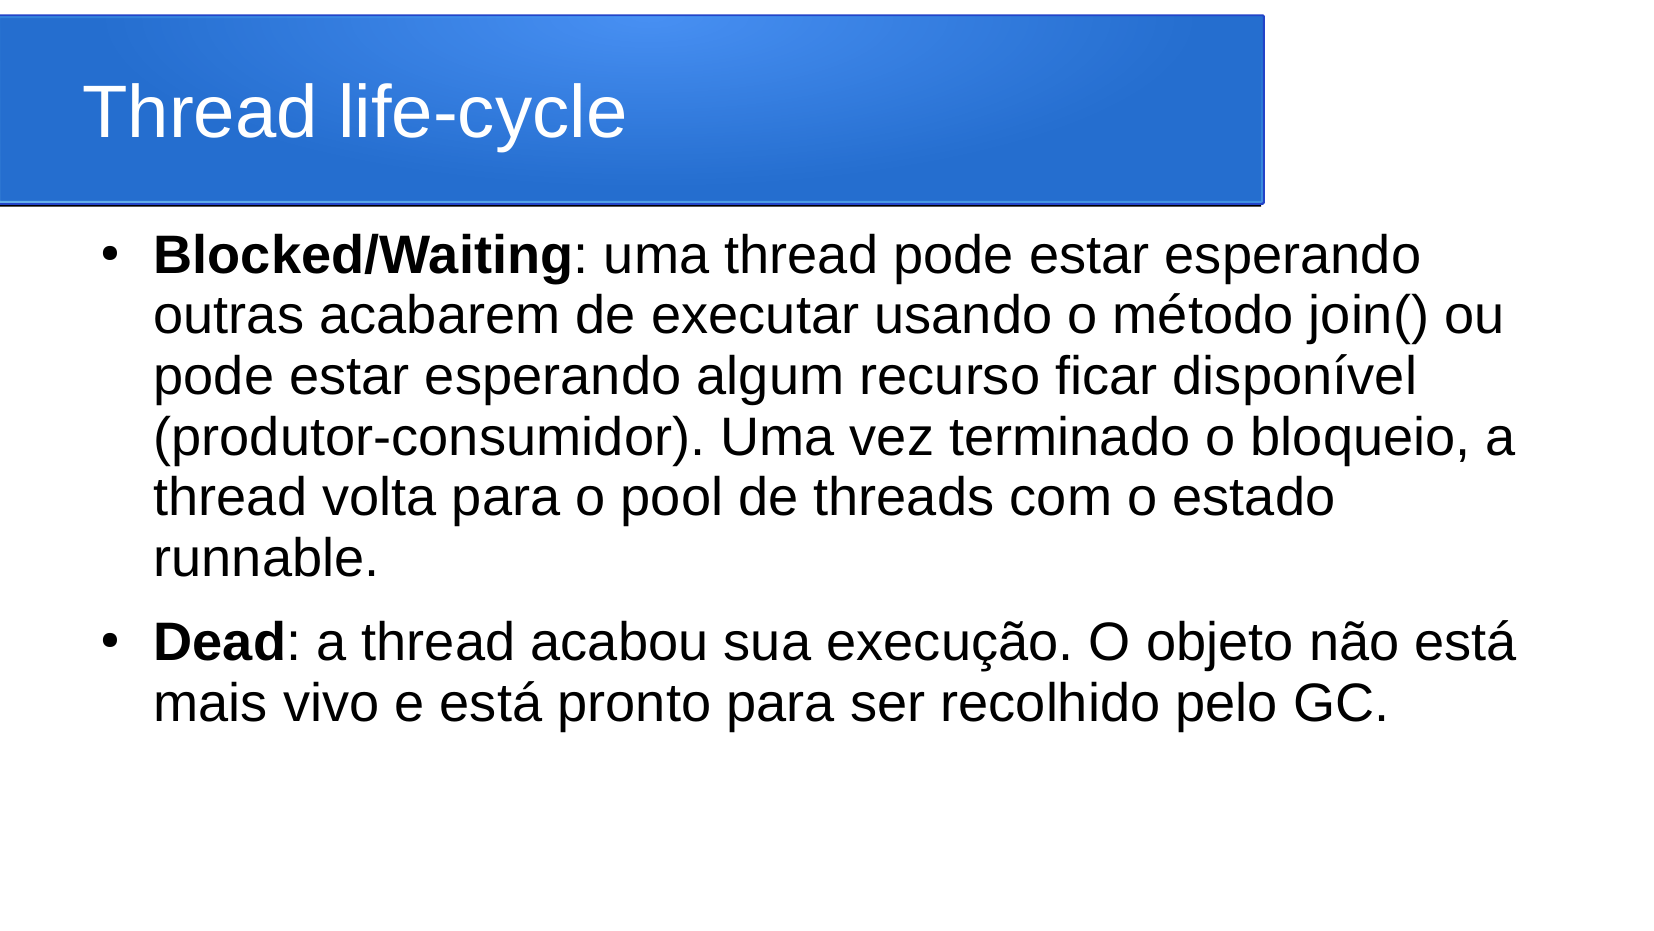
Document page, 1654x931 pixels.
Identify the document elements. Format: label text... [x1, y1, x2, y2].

title Thread life-cycle [82, 35, 1235, 189]
list Blocked/Waiting: uma thread pode estar esperando outras acabarem de executar usando o método join() ou pode estar esperando algum recurso ficar disponível (produtor-consumidor). Uma vez terminado o bloqueio, a thread volta para o pool de threads com o estado runnable. Dead: a thread acabou sua execução. O objeto não está mais vivo e está pronto para ser recolhido pelo GC. [82, 224, 1571, 764]
